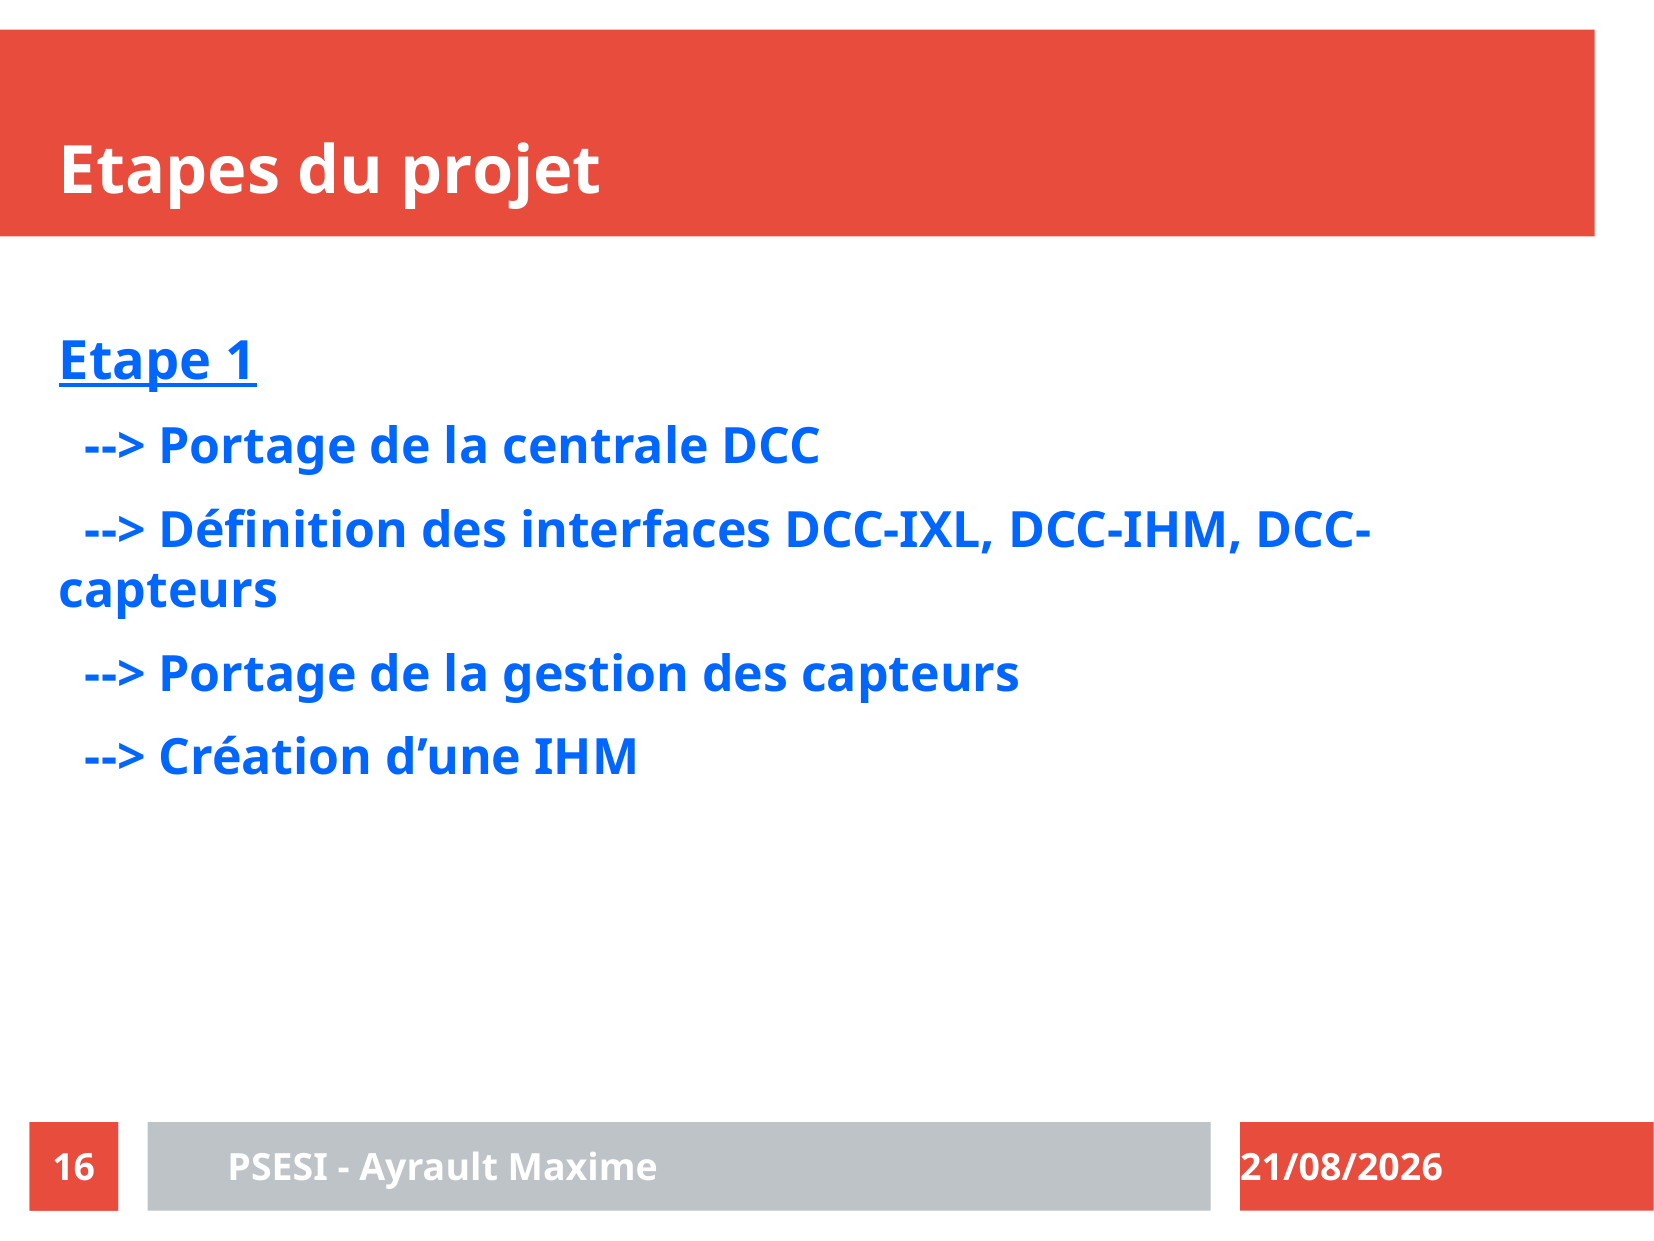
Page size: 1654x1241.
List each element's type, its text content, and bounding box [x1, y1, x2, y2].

list Etape 1 --> Portage de la centrale DCC --> Définition des interfaces DCC-IXL, DCC-IHM, DCC-capteurs --> Portage de la gestion des capteurs --> Création d’une IHM [59, 324, 1565, 1093]
text_box PSESI - Ayrault Maxime [177, 1122, 709, 1211]
text_box [29, 1122, 119, 1211]
text_box 2017/3/6 [1240, 1122, 1625, 1211]
title Etapes du projet [59, 59, 1595, 207]
